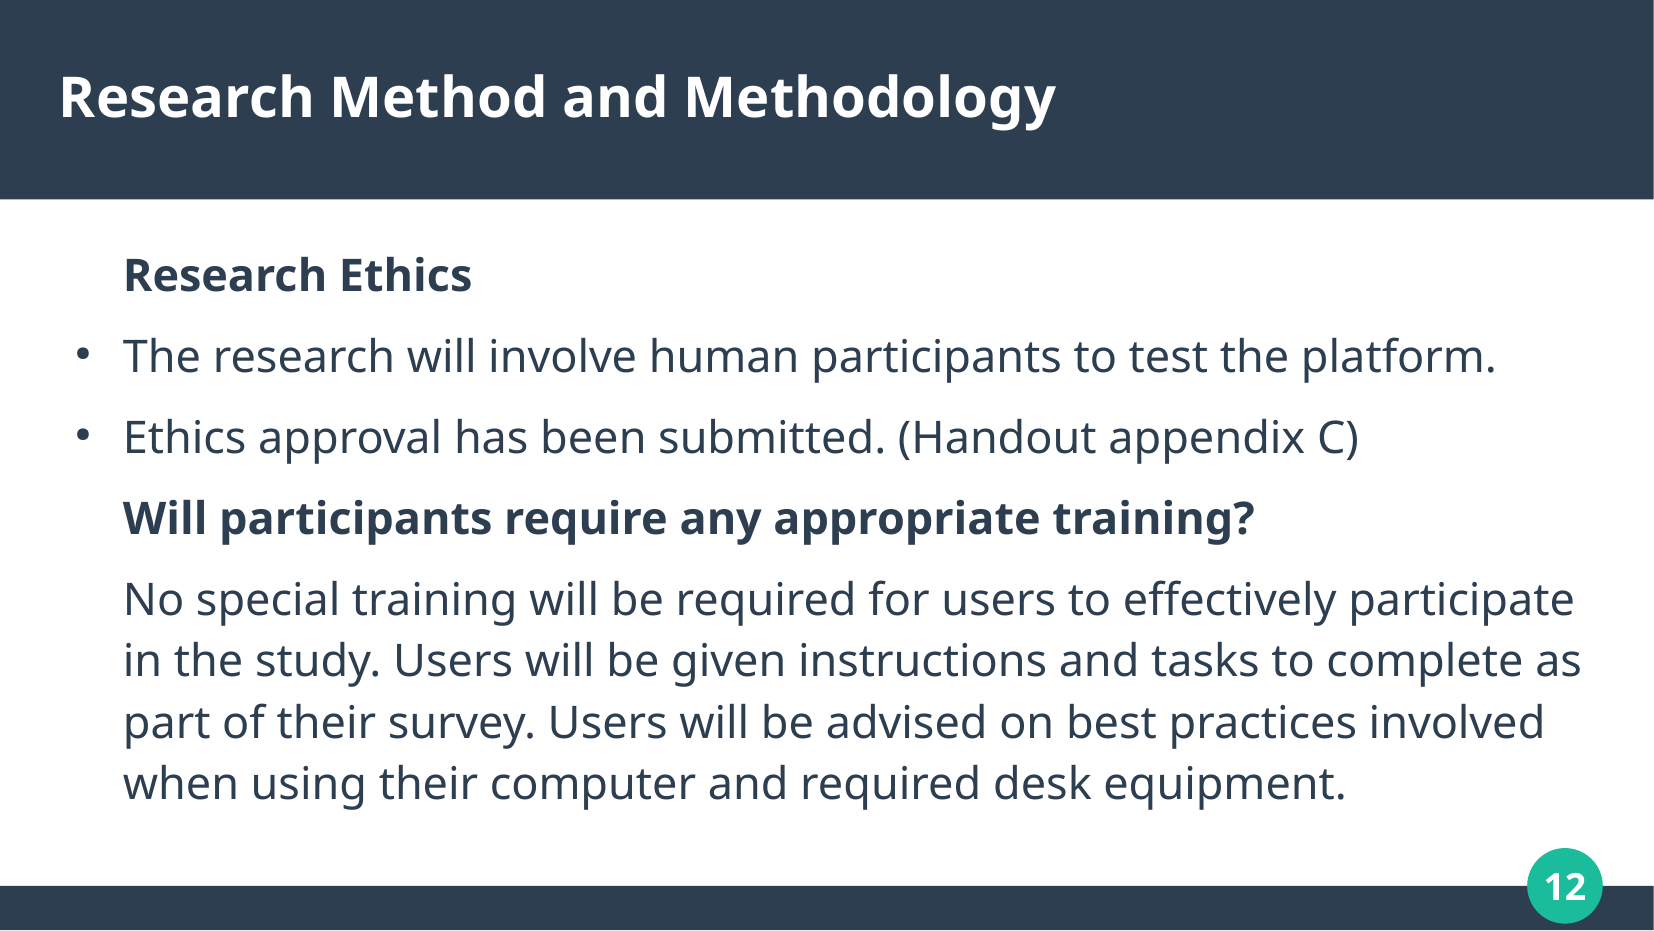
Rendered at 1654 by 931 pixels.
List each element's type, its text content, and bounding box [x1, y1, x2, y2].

list Research Ethics The research will involve human participants to test the platform. Ethics approval has been submitted. (Handout appendix C) Will participants require any appropriate training? No special training will be required for users to effectively participate in the study. Users will be given instructions and tasks to complete as part of their survey. Users will be advised on best practices involved when using their computer and required desk equipment. [59, 243, 1595, 864]
title Research Method and Methodology [59, 37, 1595, 155]
